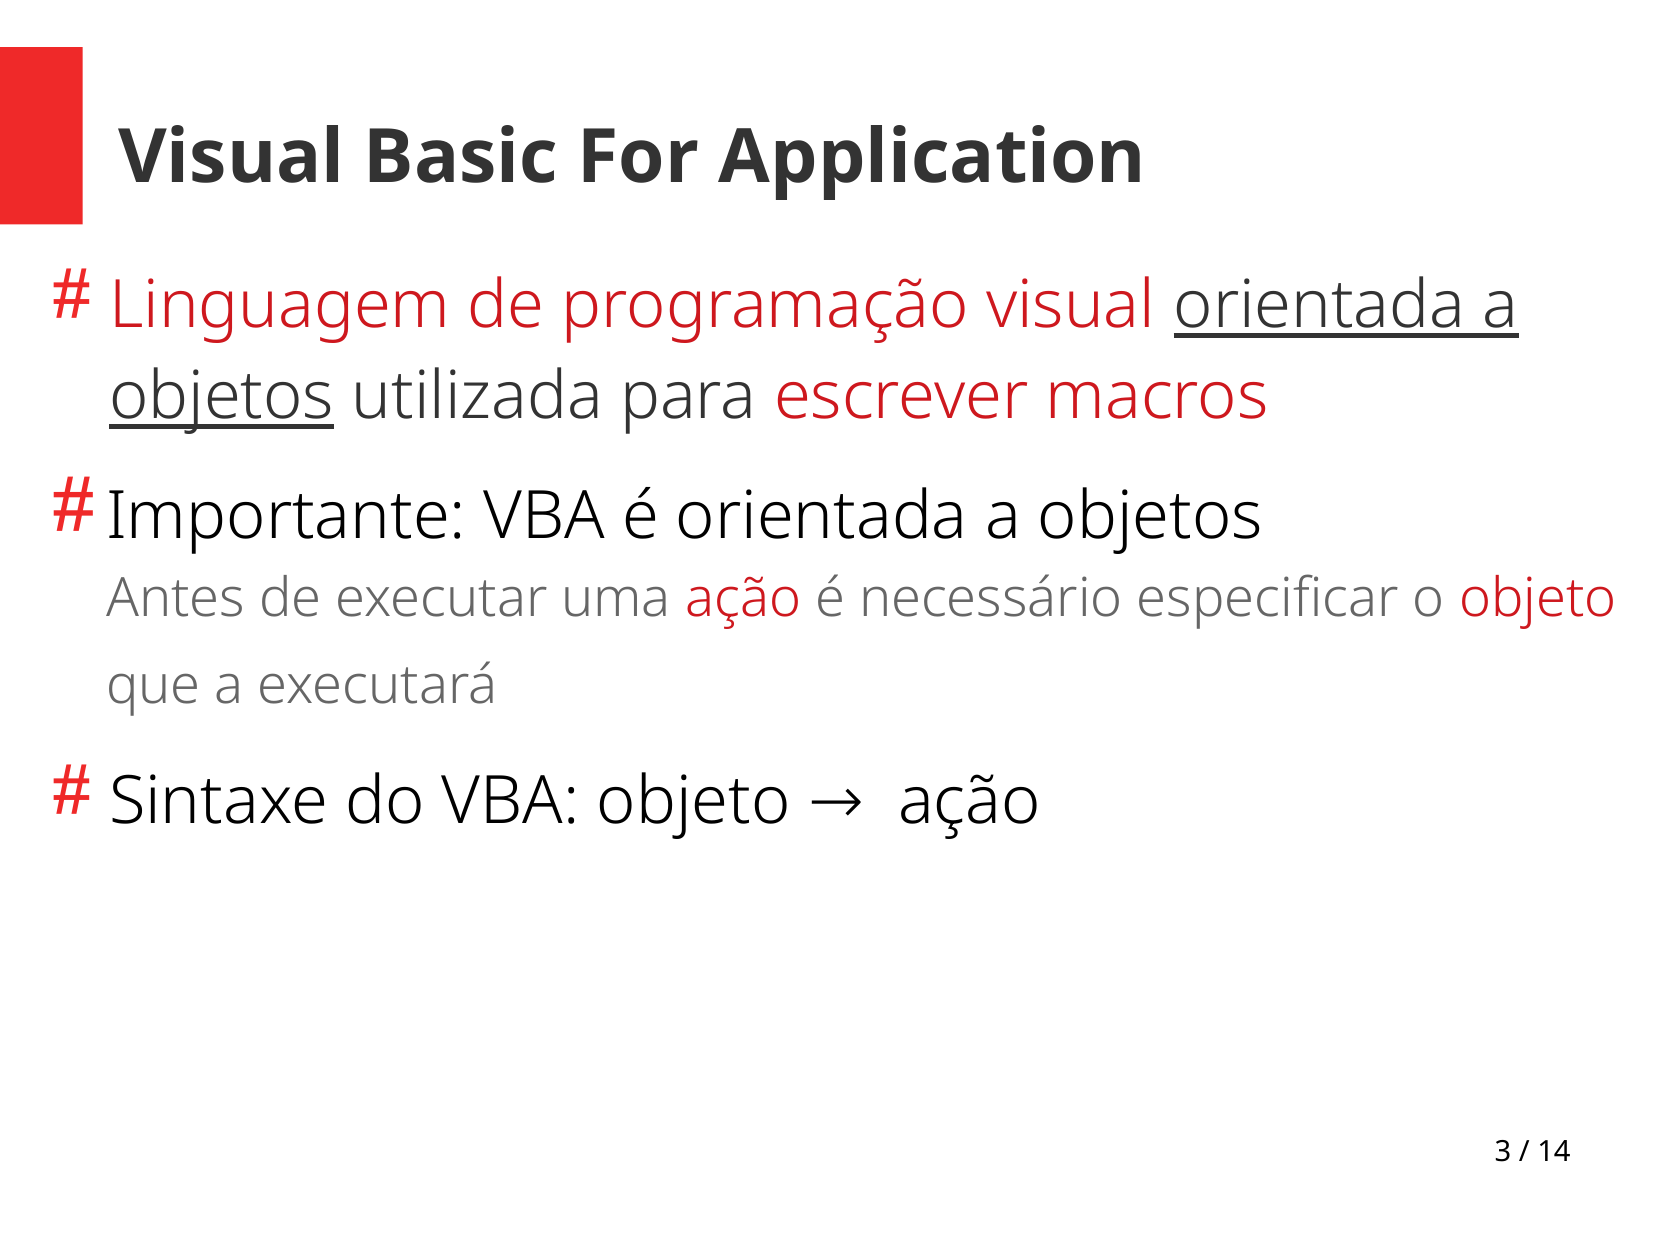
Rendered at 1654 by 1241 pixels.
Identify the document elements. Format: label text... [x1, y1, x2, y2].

title Visual Basic For Application [118, 49, 1571, 256]
list Linguagem de programação visual orientada a objetos utilizada para escrever macros Importante: VBA é orientada a objetos Antes de executar uma ação é necessário especificar o objeto que a executará Sintaxe do VBA: objeto → ação [35, 256, 1619, 1111]
